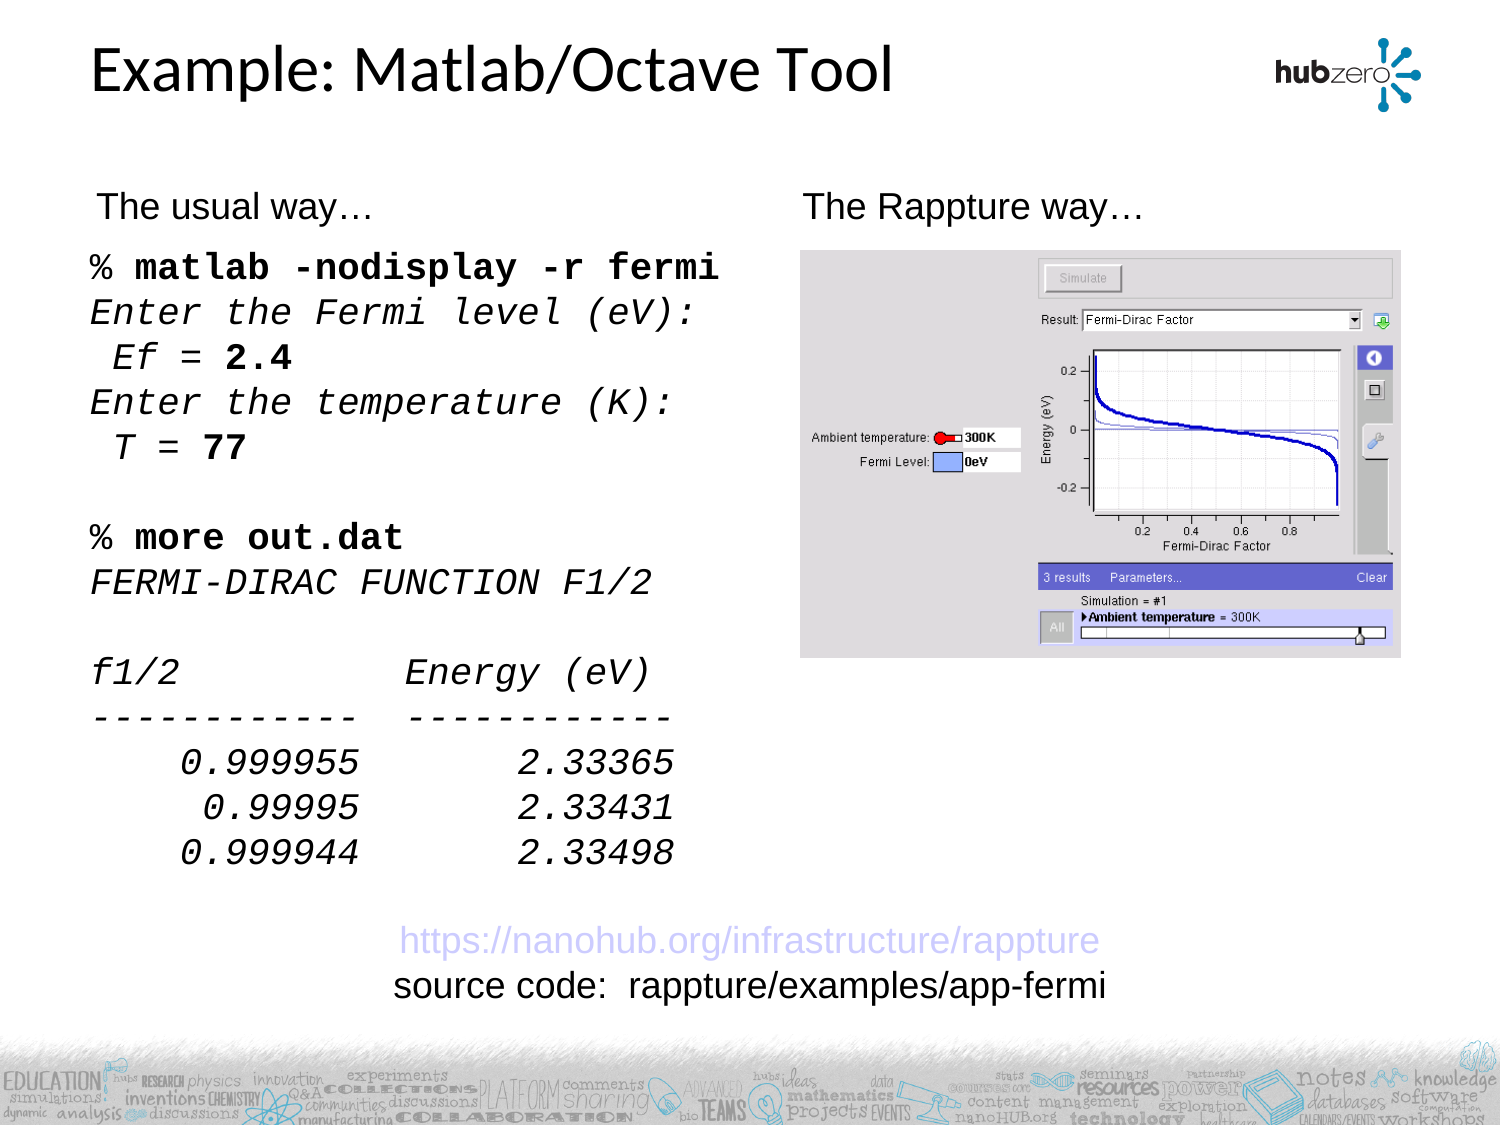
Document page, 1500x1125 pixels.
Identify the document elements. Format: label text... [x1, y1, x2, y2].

text_box Example: Matlab/Octave Tool [75, 12, 1249, 118]
picture [1272, 35, 1424, 115]
text_box % matlab -nodisplay -r fermi Enter the Fermi level (eV): Ef = 2.4 Enter the temperature (K): T = 77 % more out.dat FERMI-DIRAC FUNCTION F1/2 f1/2 Energy (eV) ------------ ------------ 0.999955 2.33365 0.99995 2.33431 0.999944 2.33498 [75, 234, 735, 881]
text_box The Rappture way… [787, 174, 1161, 236]
text_box https://nanohub.org/infrastructure/rappture source code: rappture/examples/app-fermi [378, 908, 1122, 1014]
text_box The usual way… [81, 174, 390, 236]
picture [0, 1034, 1500, 1125]
picture [800, 250, 1401, 658]
